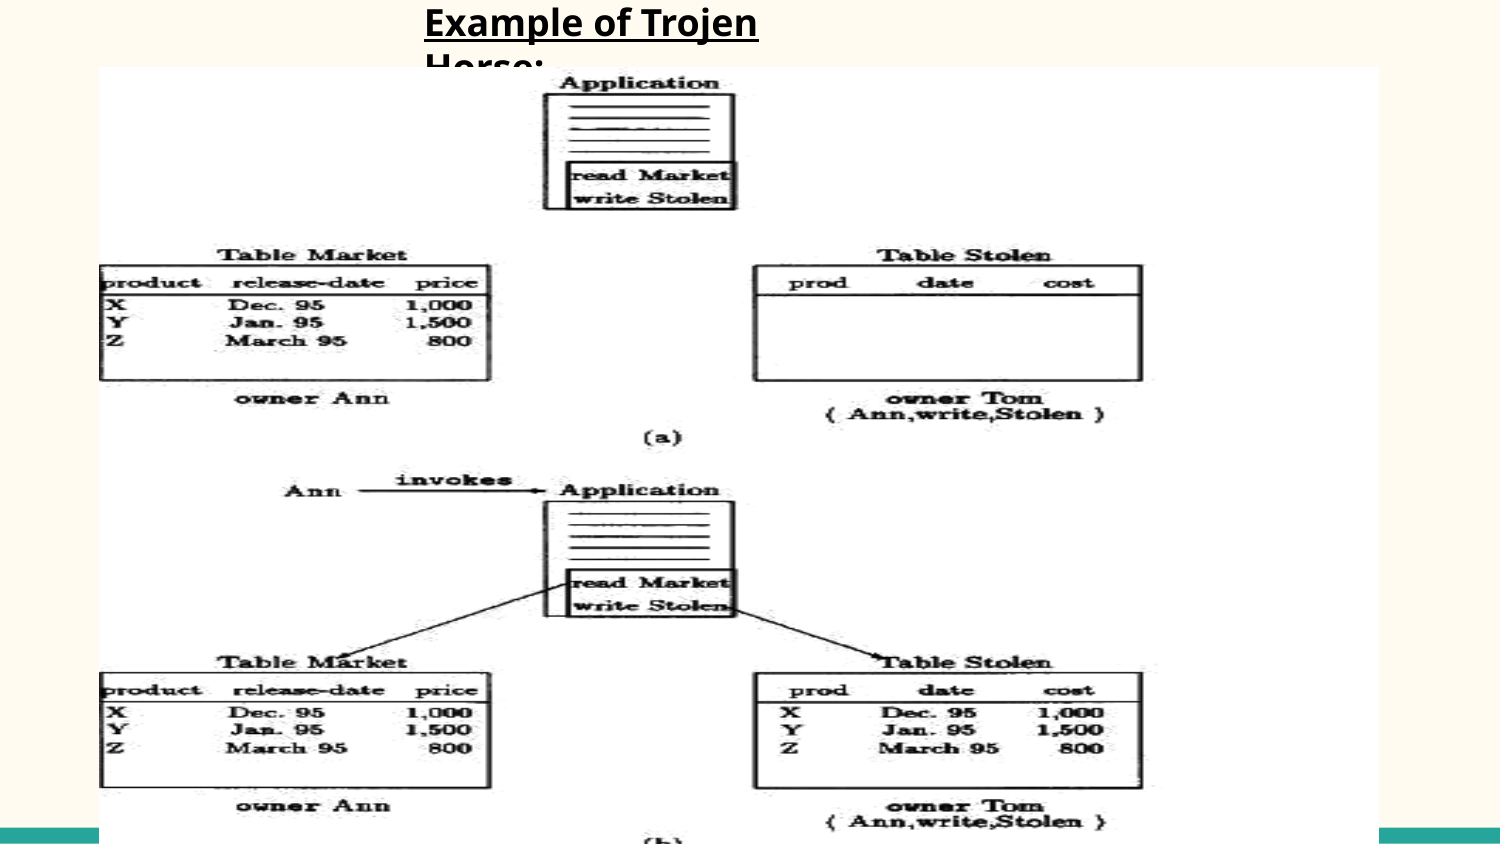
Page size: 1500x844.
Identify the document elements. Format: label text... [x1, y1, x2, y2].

title Example of Trojen Horse: [408, 0, 881, 56]
picture [99, 67, 1379, 844]
